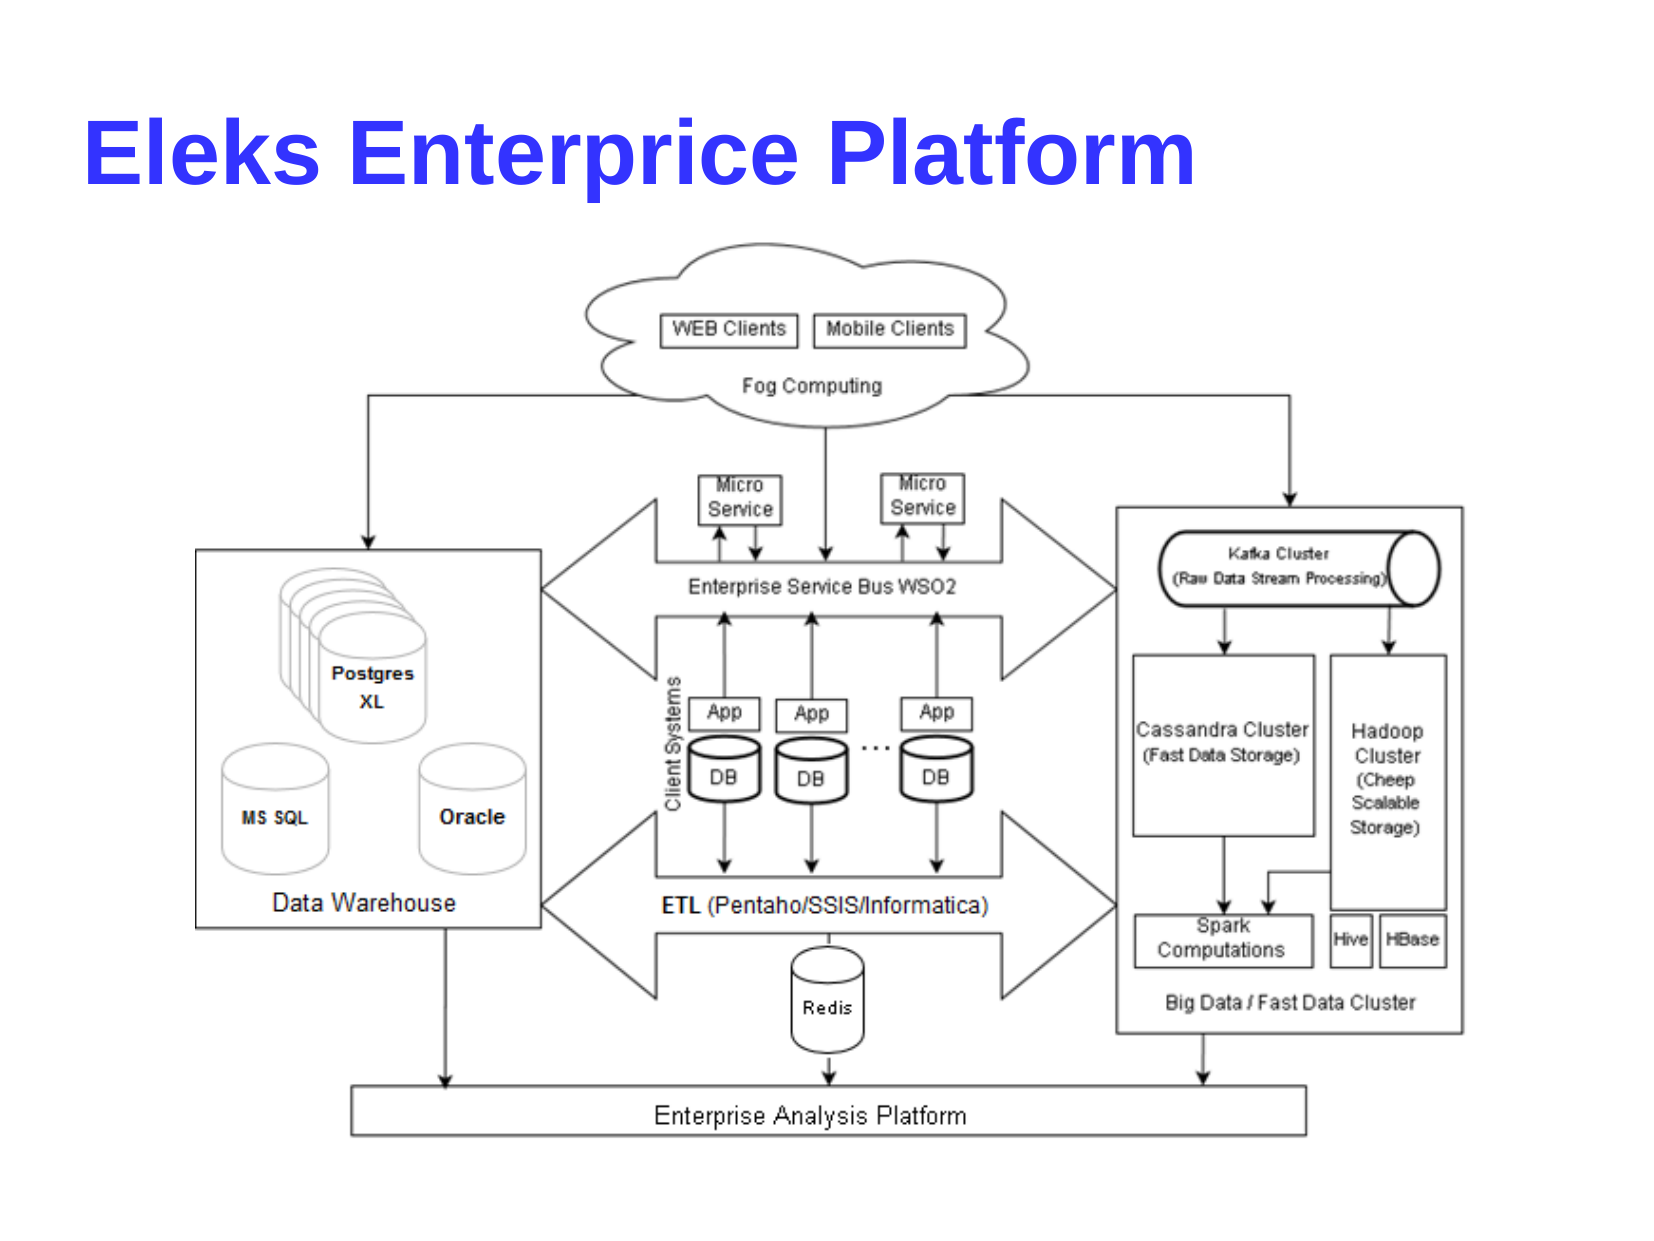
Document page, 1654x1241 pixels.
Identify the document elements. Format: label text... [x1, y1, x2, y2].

picture [195, 224, 1467, 1140]
title Eleks Enterprice Platform [82, 49, 1571, 257]
